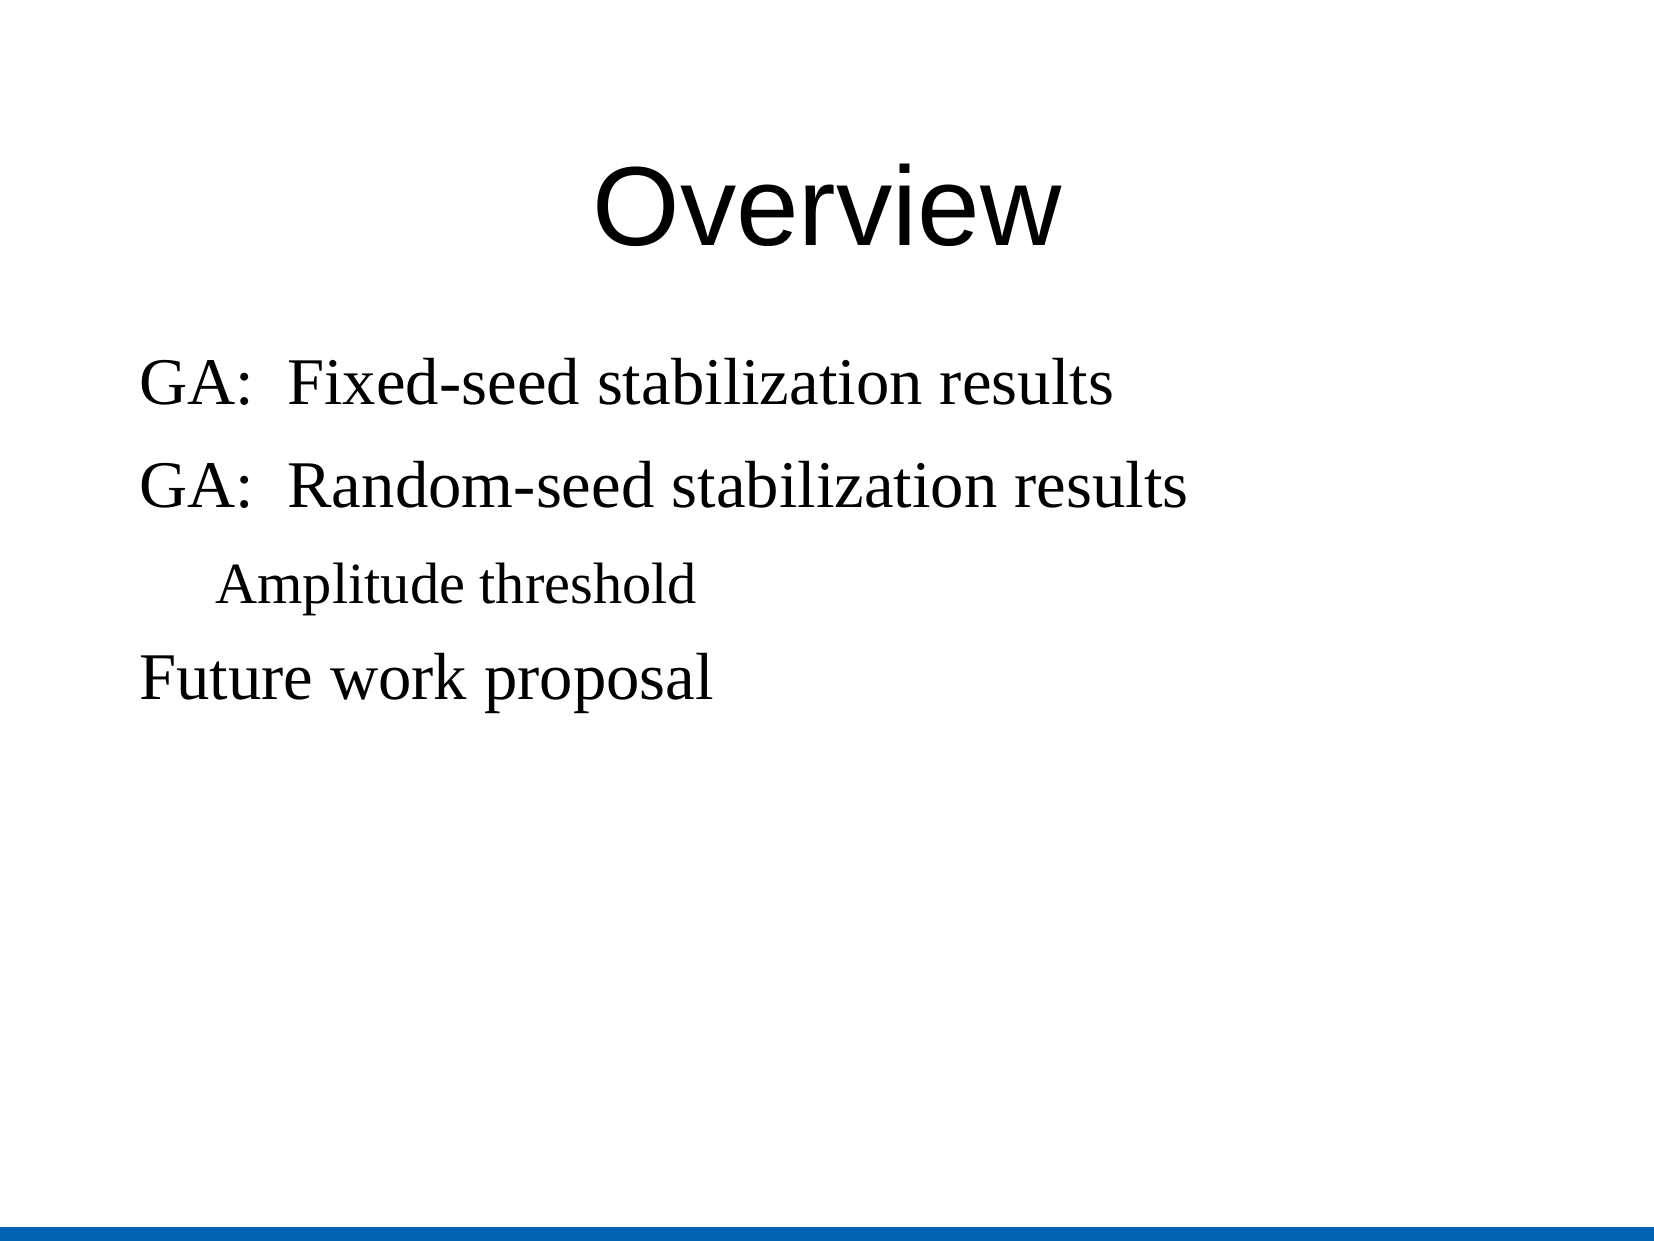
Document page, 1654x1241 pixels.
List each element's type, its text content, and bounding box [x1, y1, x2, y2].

list GA: Fixed-seed stabilization results GA: Random-seed stabilization results Amplitude threshold Future work proposal [121, 344, 1533, 1127]
title Overview [121, 102, 1533, 311]
